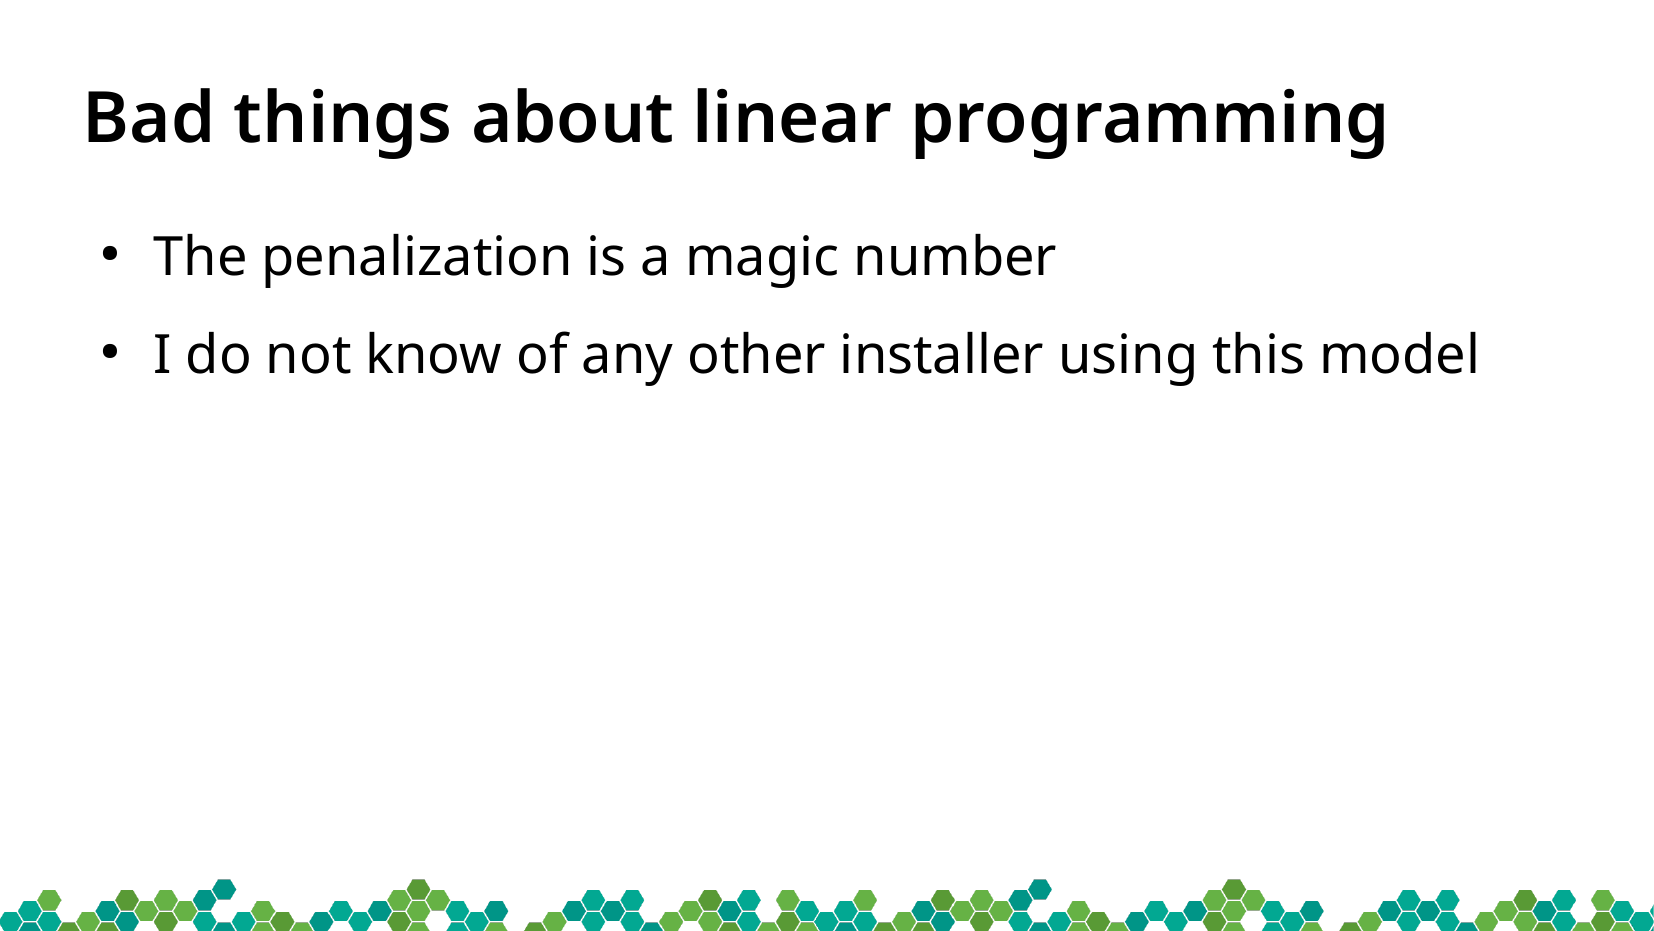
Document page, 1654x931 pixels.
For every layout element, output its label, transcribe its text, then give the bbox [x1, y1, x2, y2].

picture [0, 871, 1654, 931]
title Bad things about linear programming [82, 37, 1571, 193]
list The penalization is a magic number I do not know of any other installer using this model [82, 217, 1571, 758]
